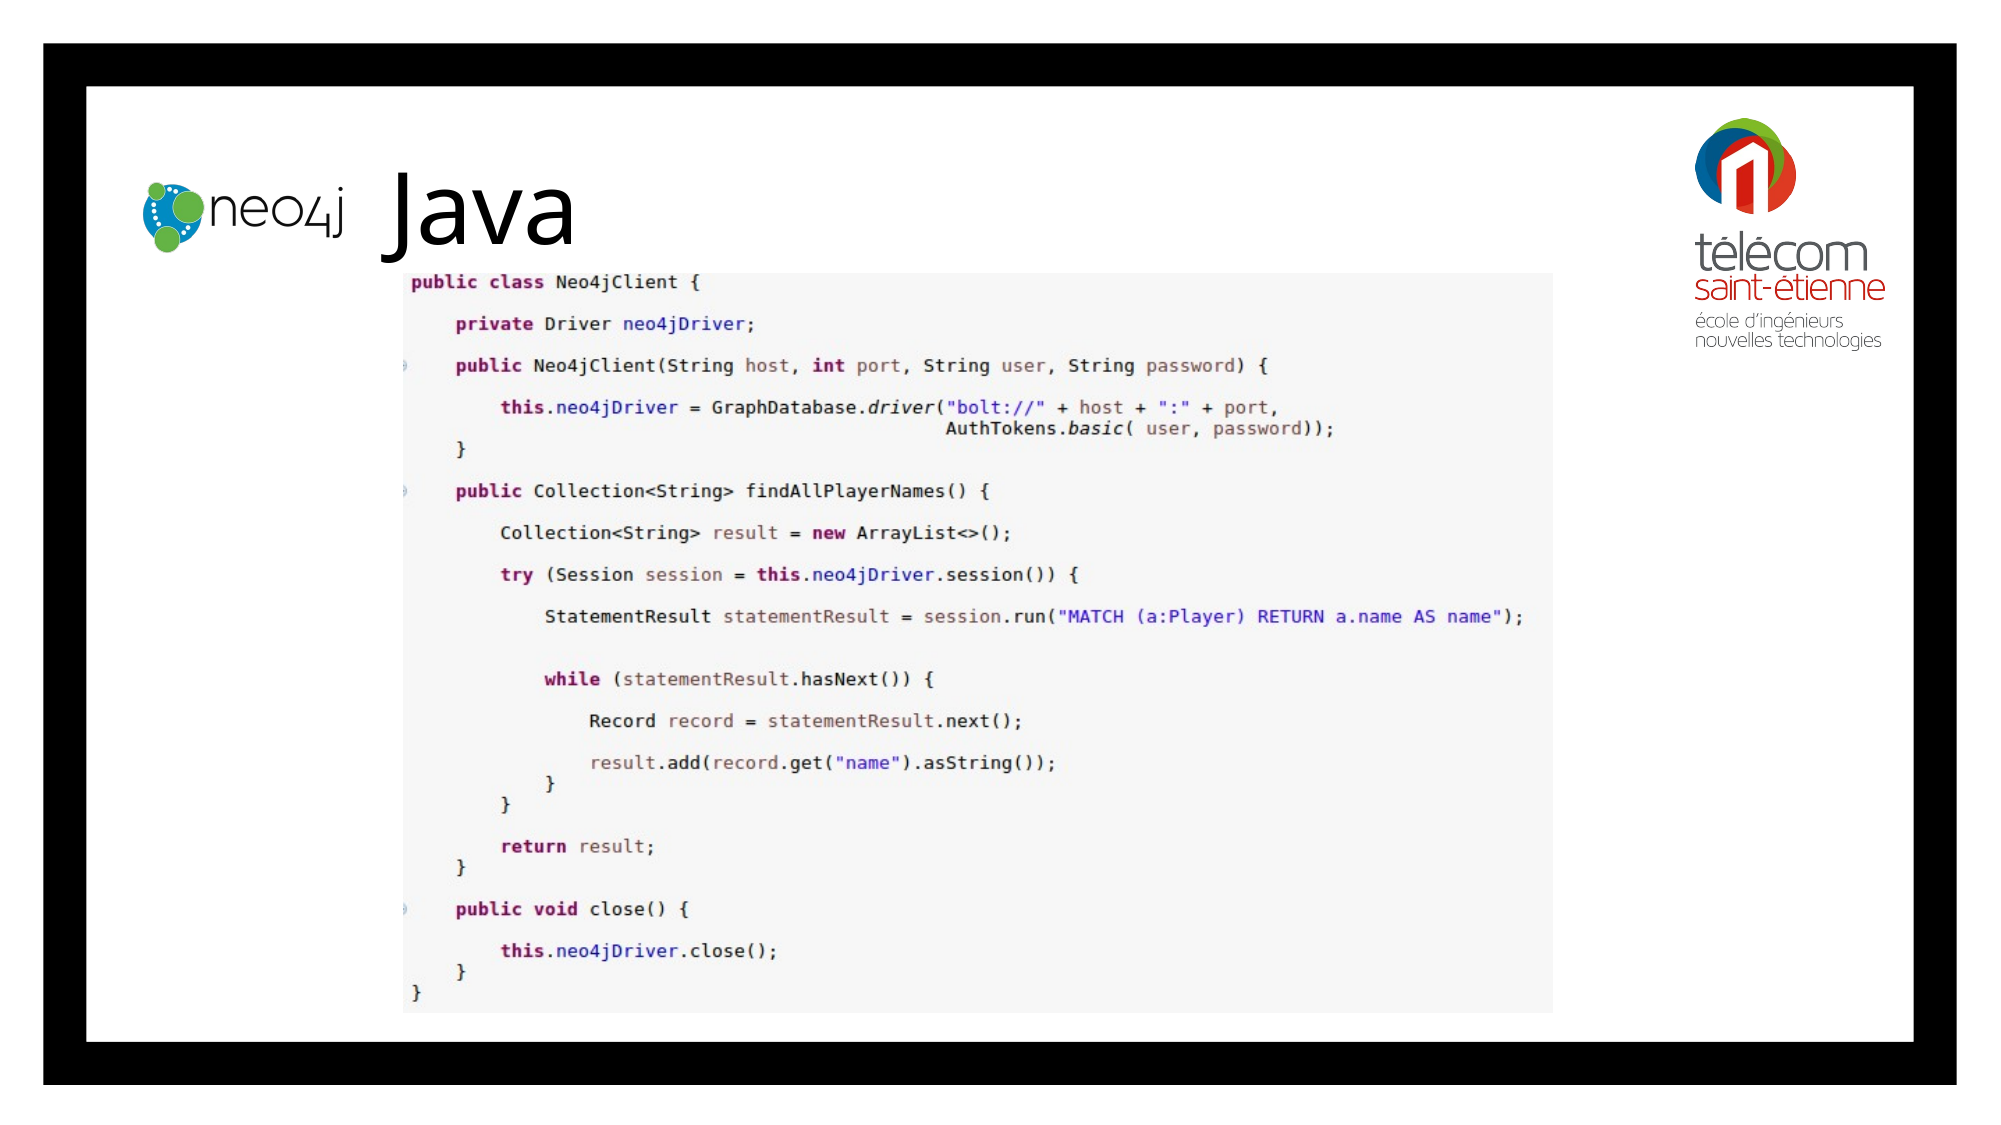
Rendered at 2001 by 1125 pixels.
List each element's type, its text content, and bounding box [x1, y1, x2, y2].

picture [403, 273, 1553, 1013]
picture [134, 160, 351, 274]
picture [1715, 134, 1730, 138]
picture [1695, 118, 1885, 351]
title Java [369, 138, 1849, 304]
